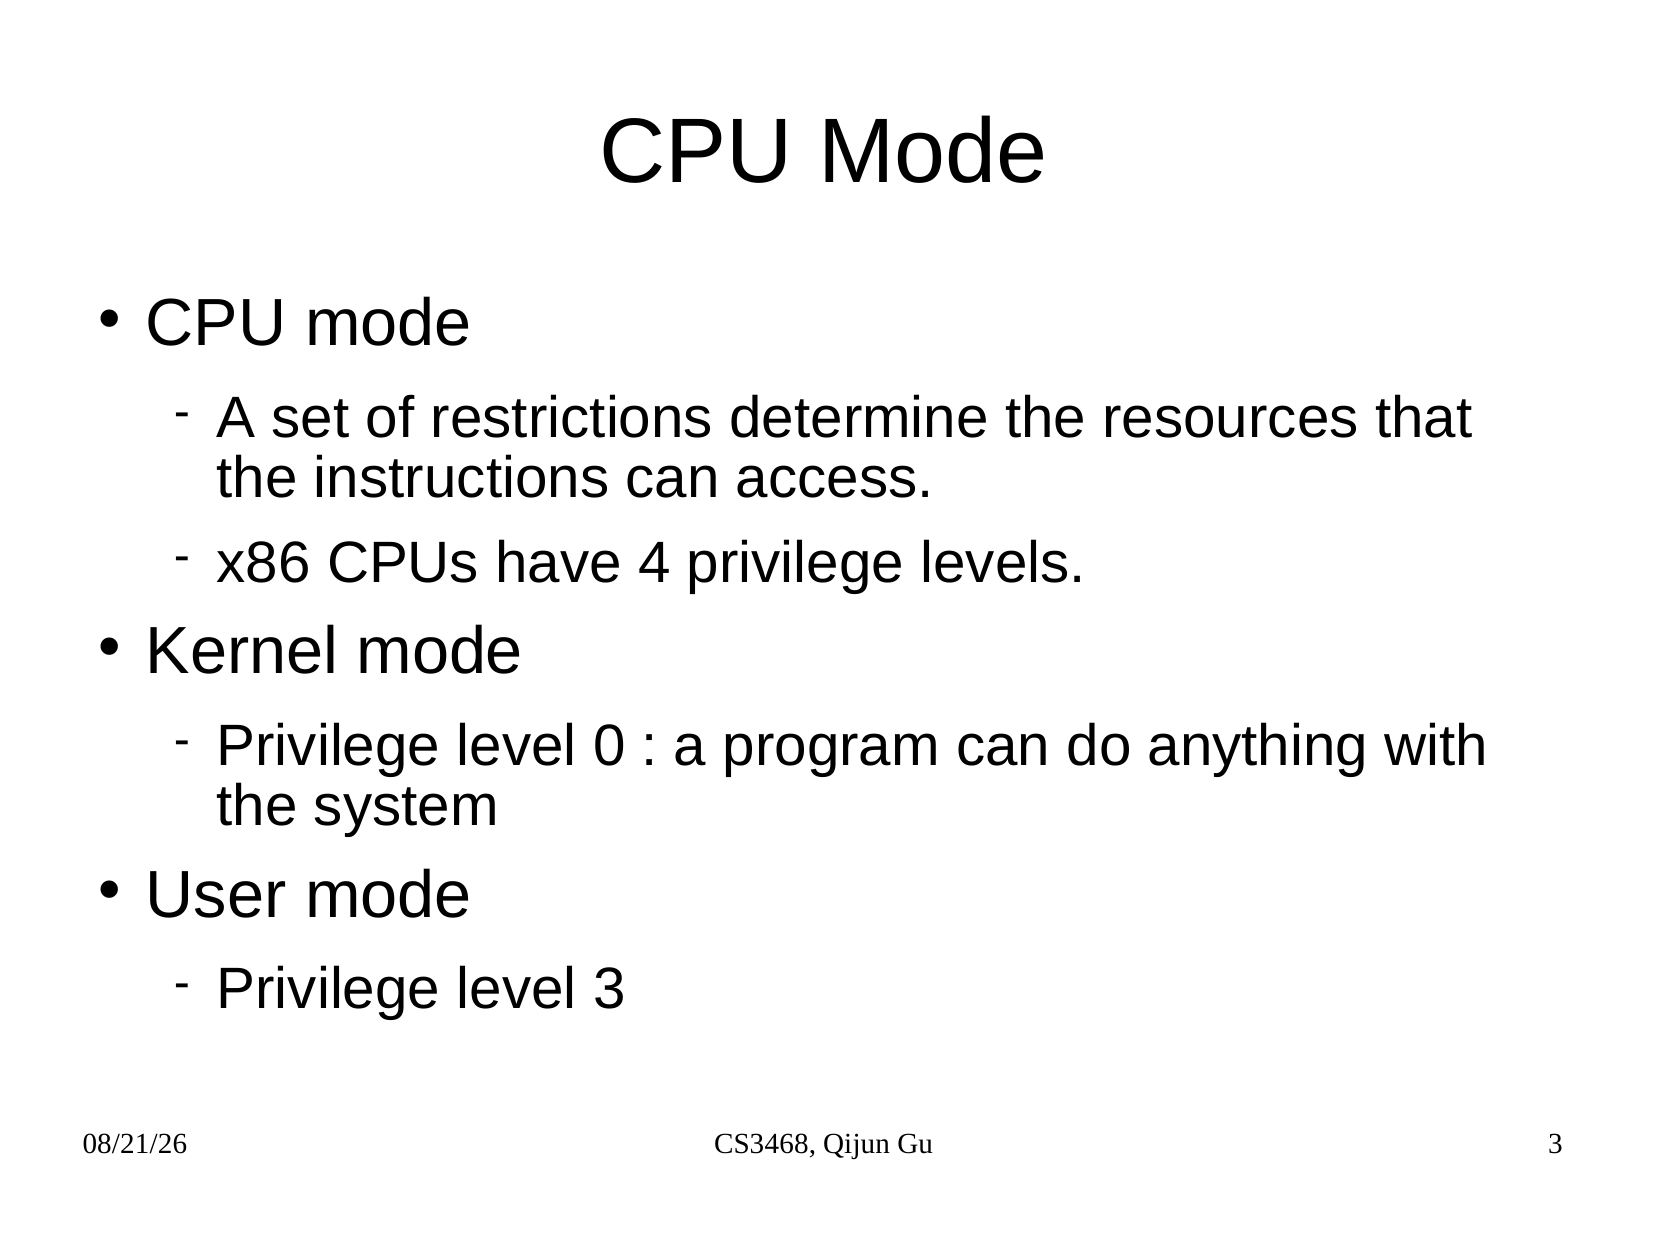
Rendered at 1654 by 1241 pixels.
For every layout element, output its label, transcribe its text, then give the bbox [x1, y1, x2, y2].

list CPU mode A set of restrictions determine the resources that the instructions can access. x86 CPUs have 4 privilege levels. Kernel mode Privilege level 0 : a program can do anything with the system User mode Privilege level 3 [82, 290, 1566, 1090]
title CPU Mode [82, 56, 1566, 245]
